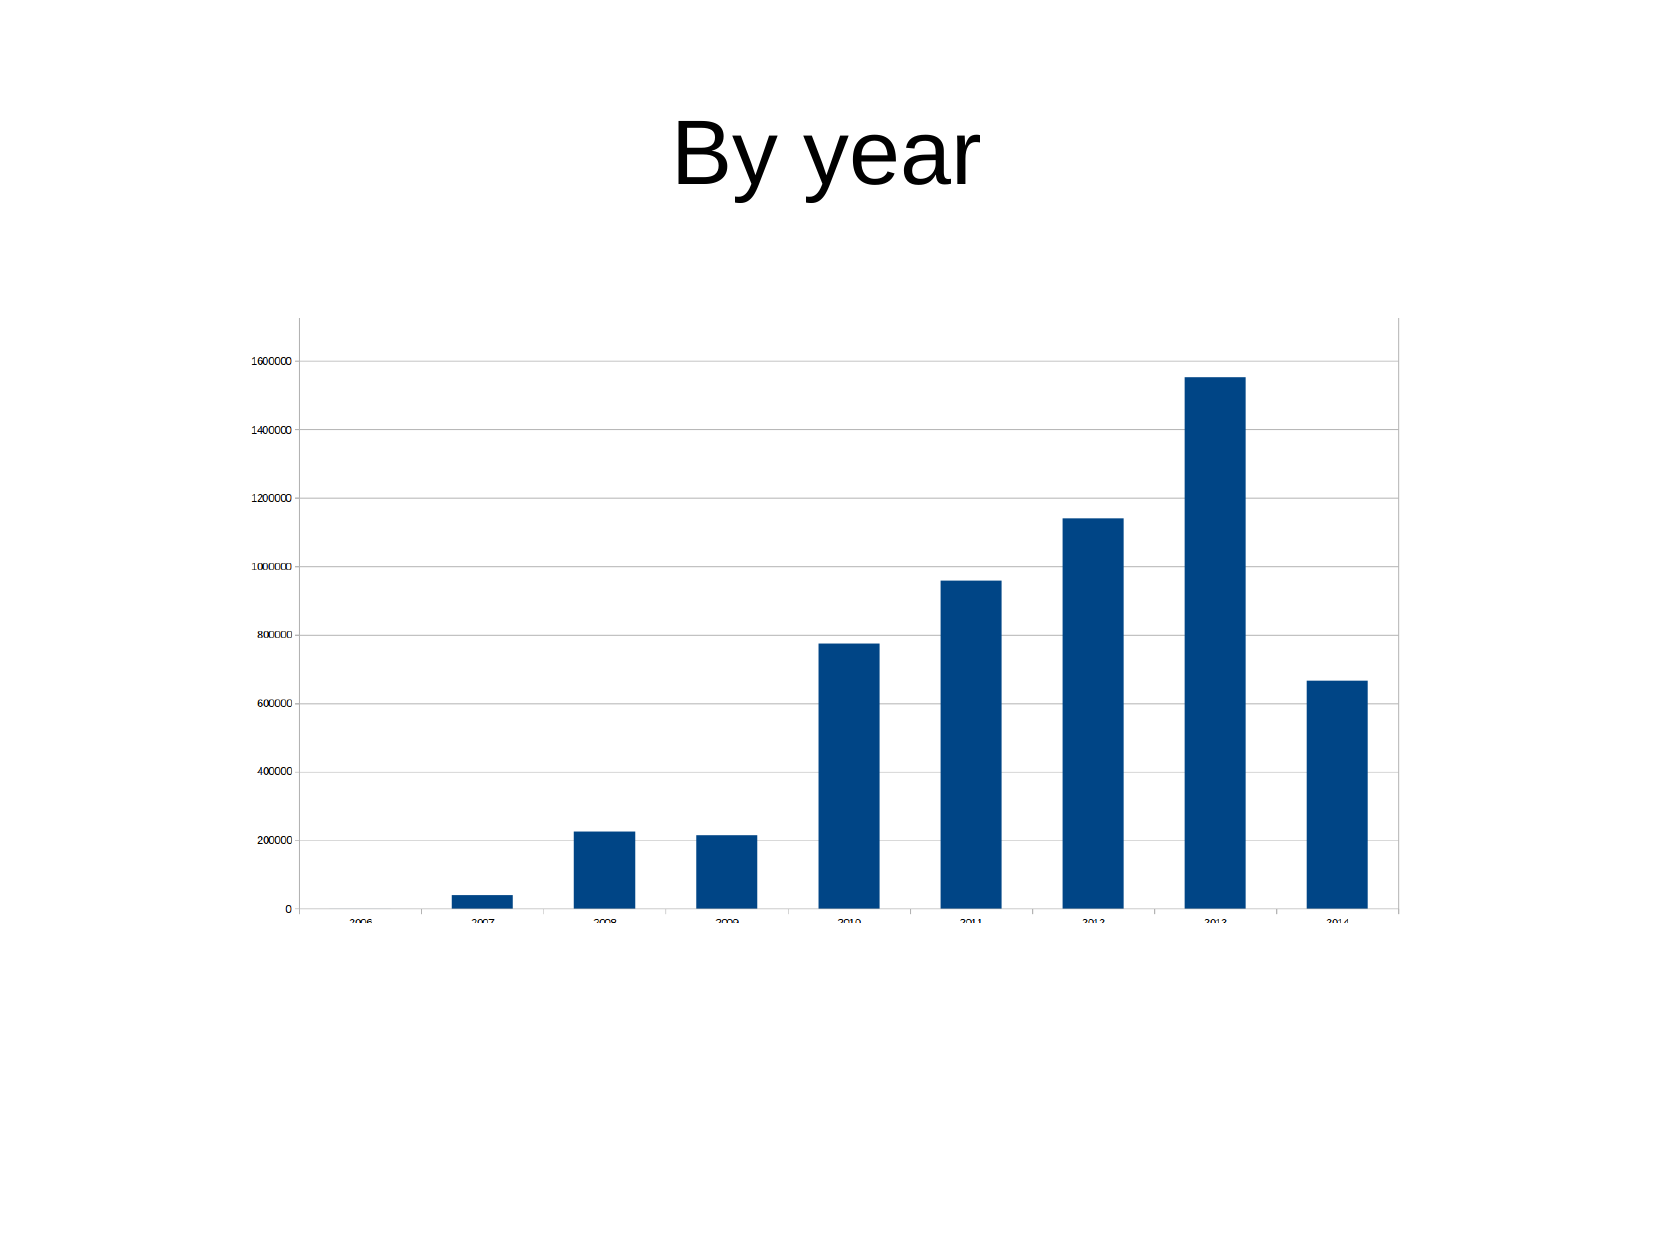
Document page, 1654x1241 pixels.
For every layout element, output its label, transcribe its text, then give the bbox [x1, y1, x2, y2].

title By year [82, 49, 1571, 257]
picture [250, 318, 1406, 923]
